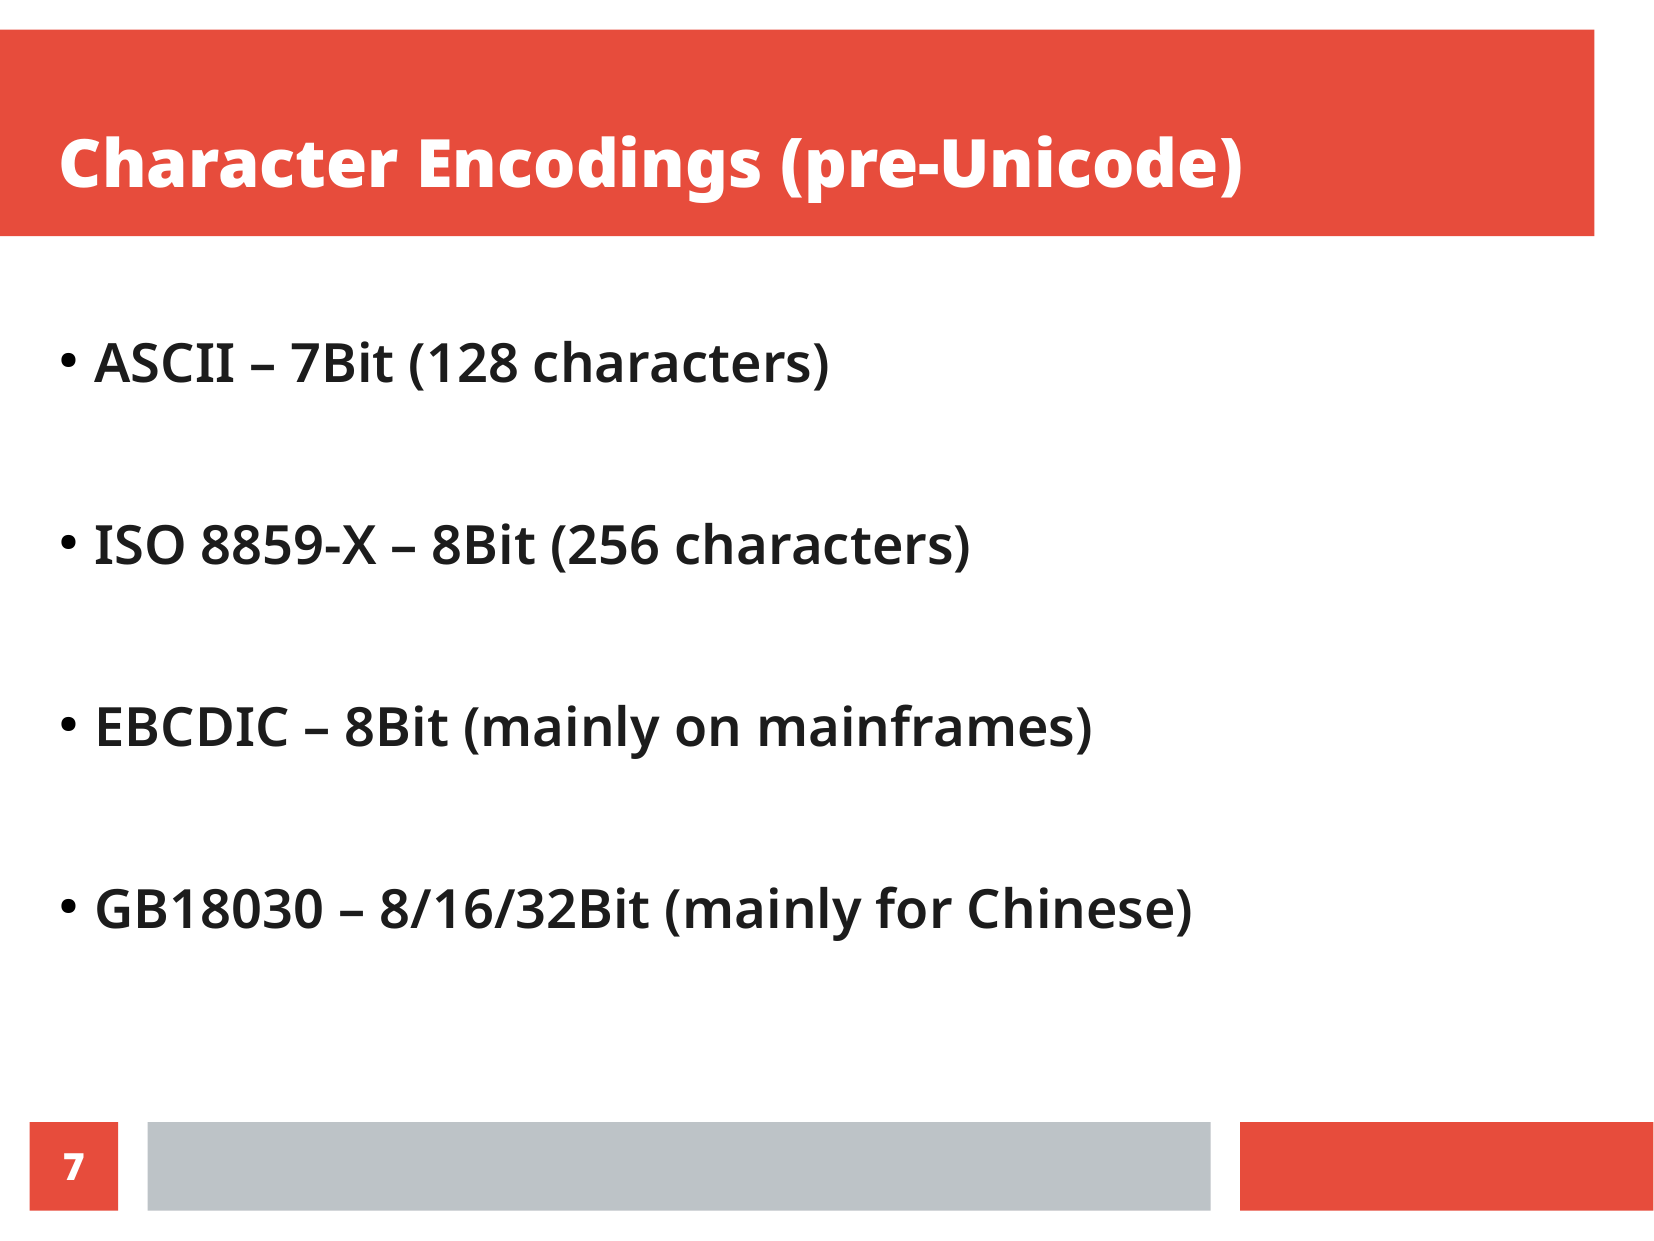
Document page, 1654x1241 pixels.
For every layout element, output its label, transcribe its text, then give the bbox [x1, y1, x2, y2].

title Character Encodings (pre-Unicode) [59, 59, 1595, 207]
list ASCII – 7Bit (128 characters) ISO 8859-X – 8Bit (256 characters) EBCDIC – 8Bit (mainly on mainframes) GB18030 – 8/16/32Bit (mainly for Chinese) [59, 324, 1565, 1093]
